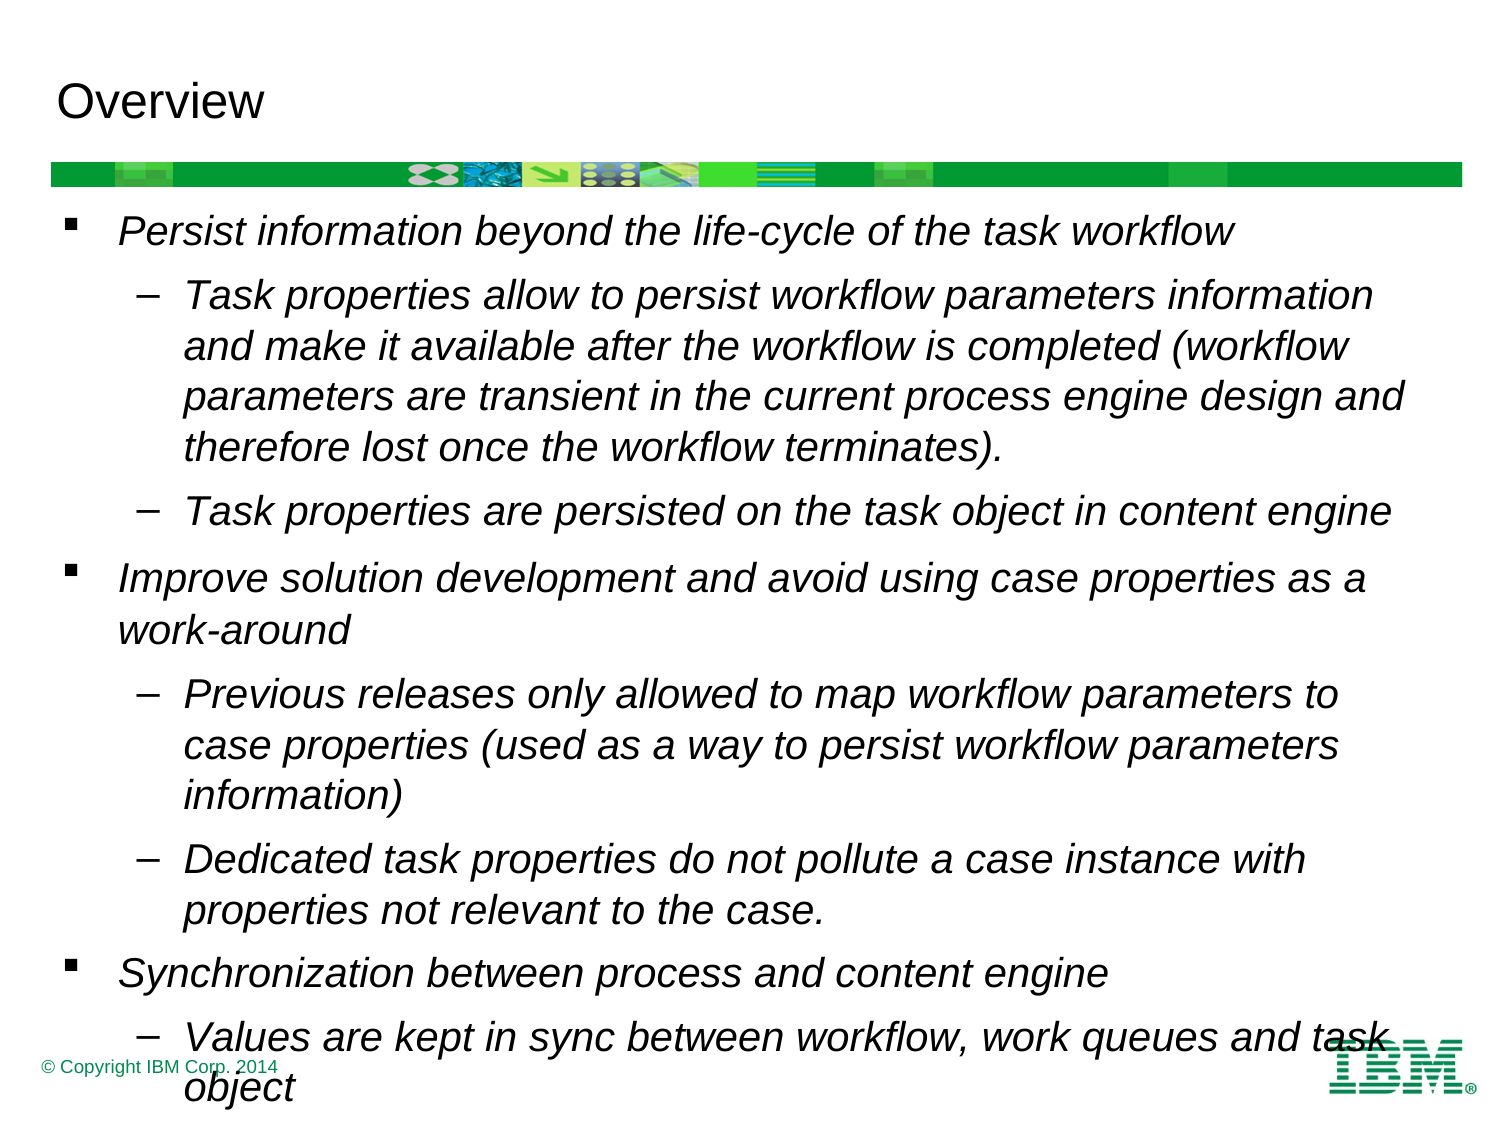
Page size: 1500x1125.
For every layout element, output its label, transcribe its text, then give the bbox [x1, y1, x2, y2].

picture [1443, 1037, 1479, 1096]
picture [50, 165, 1463, 189]
list Persist information beyond the life-cycle of the task workflow Task properties allow to persist workflow parameters information and make it available after the workflow is completed (workflow parameters are transient in the current process engine design and therefore lost once the workflow terminates). Task properties are persisted on the task object in content engine Improve solution development and avoid using case properties as a work-around Previous releases only allowed to map workflow parameters to case properties (used as a way to persist workflow parameters information) Dedicated task properties do not pollute a case instance with properties not relevant to the case. Synchronization between process and content engine Values are kept in sync between workflow, work queues and task object [46, 194, 1443, 1125]
title Overview [41, 31, 1500, 165]
